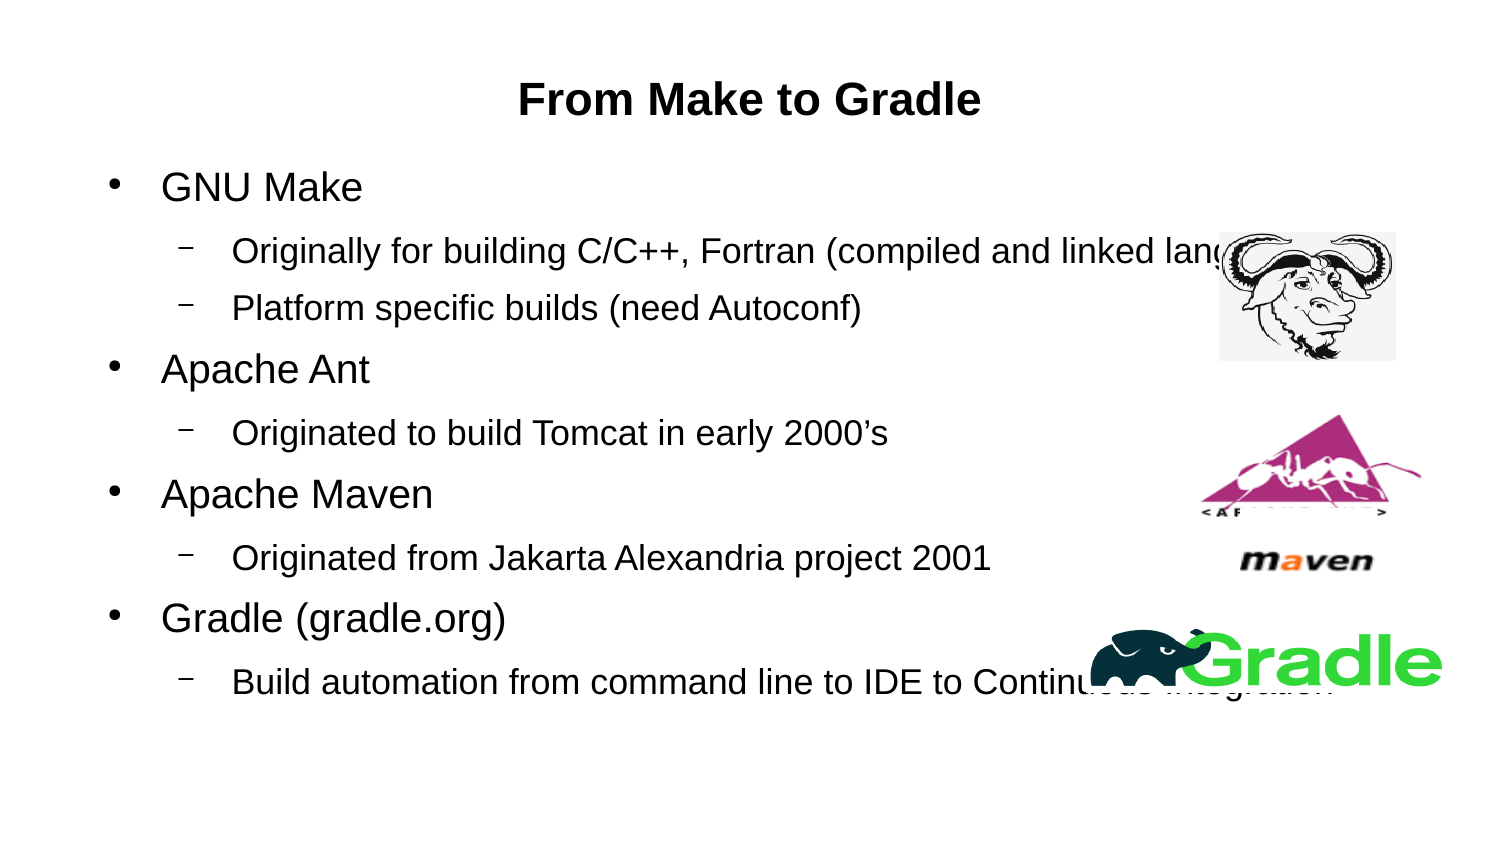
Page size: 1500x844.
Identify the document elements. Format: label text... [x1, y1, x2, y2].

picture [1086, 613, 1448, 693]
title From Make to Gradle [75, 33, 1425, 133]
picture [1219, 232, 1396, 361]
picture [1199, 414, 1424, 609]
list GNU Make Originally for building C/C++, Fortran (compiled and linked languages) Platform specific builds (need Autoconf) Apache Ant Originated to build Tomcat in early 2000’s Apache Maven Originated from Jakarta Alexandria project 2001 Gradle (gradle.org) Build automation from command line to IDE to Continuous Integration [75, 153, 1395, 807]
